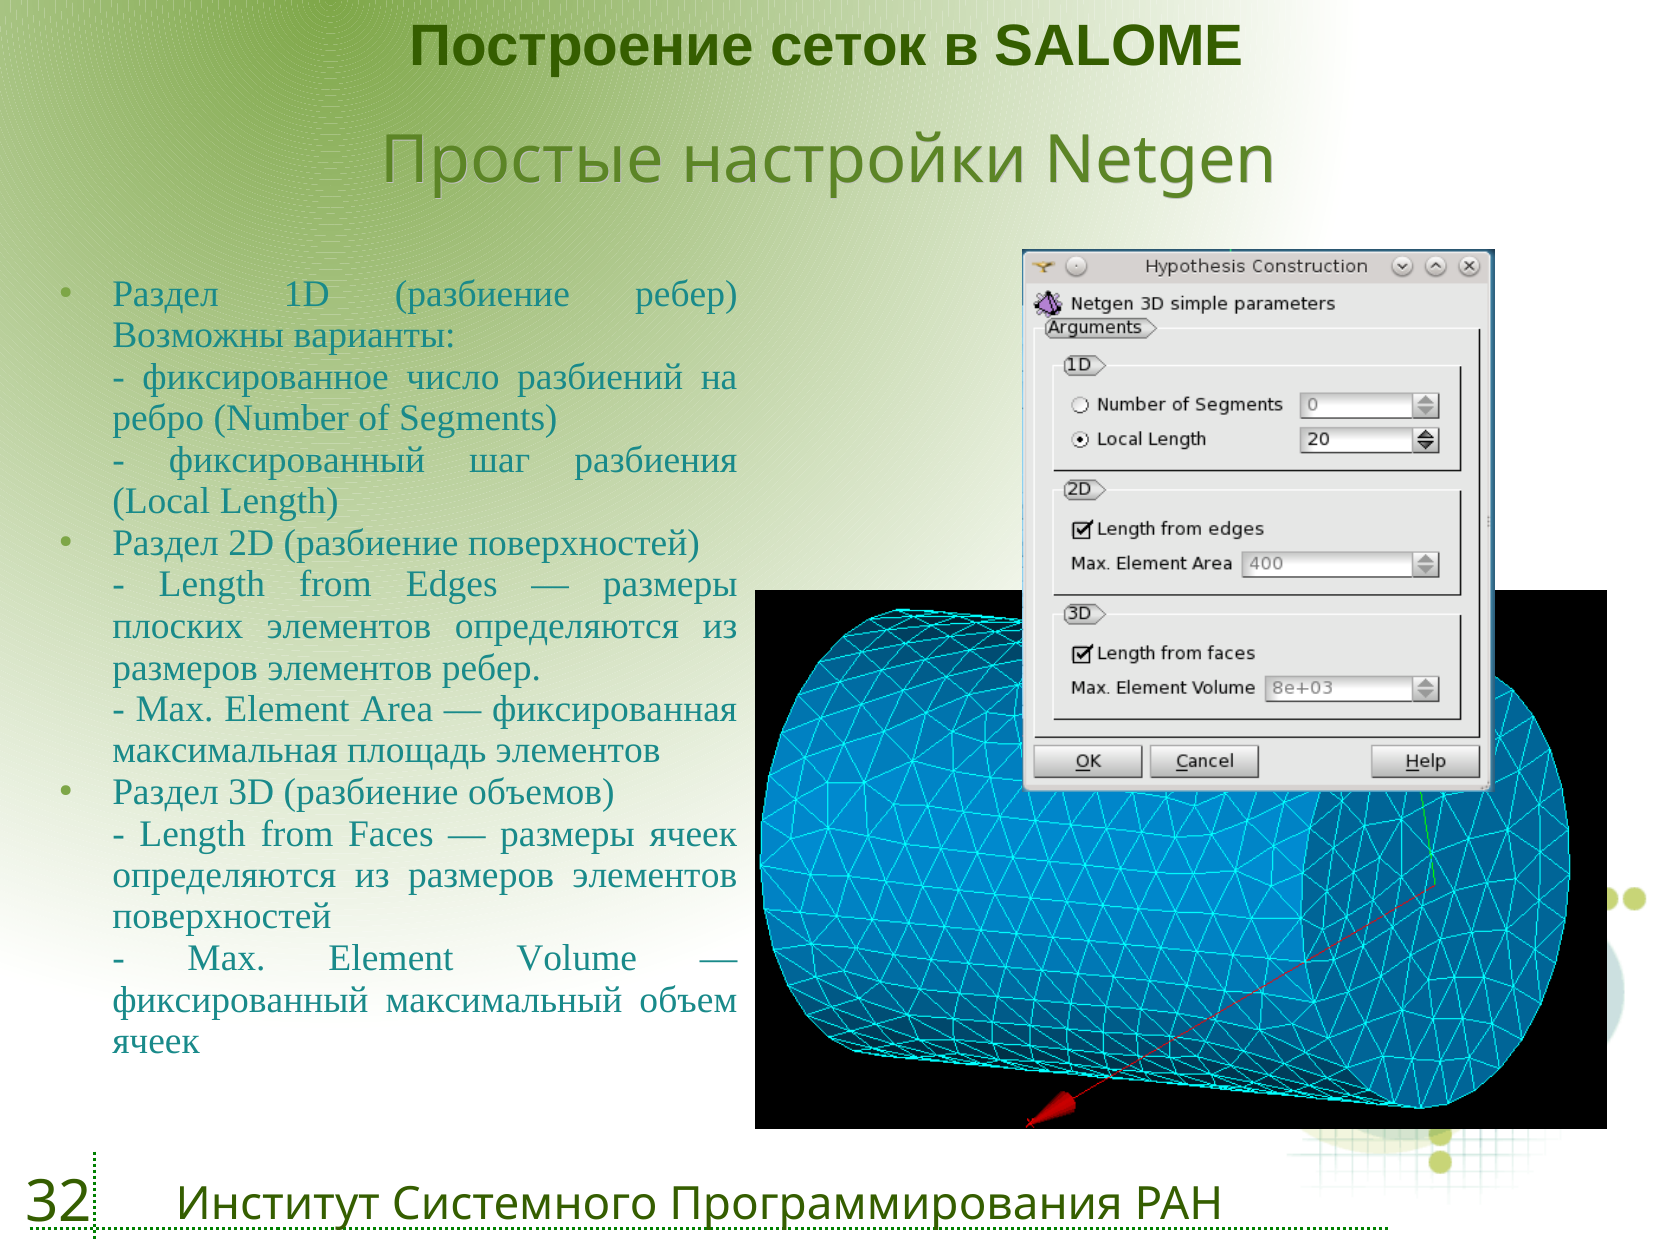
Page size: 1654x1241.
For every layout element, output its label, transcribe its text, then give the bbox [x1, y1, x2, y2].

picture [755, 249, 1654, 1211]
list Раздел 1D (разбиение ребер) Возможны варианты: - фиксированное число разбиений на ребро (Number of Segments) - фиксированный шаг разбиения (Local Length) Раздел 2D (разбиение поверхностей) - Length from Edges — размеры плоских элементов определяются из размеров элементов ребер. - Max. Element Area — фиксированная максимальная площадь элементов Раздел 3D (разбиение объемов) - Length from Faces — размеры ячеек определяются из размеров элементов поверхностей - Max. Element Volume — фиксированный максимальный объем ячеек [41, 272, 739, 1104]
title Простые настройки Netgen [5, 106, 1654, 207]
